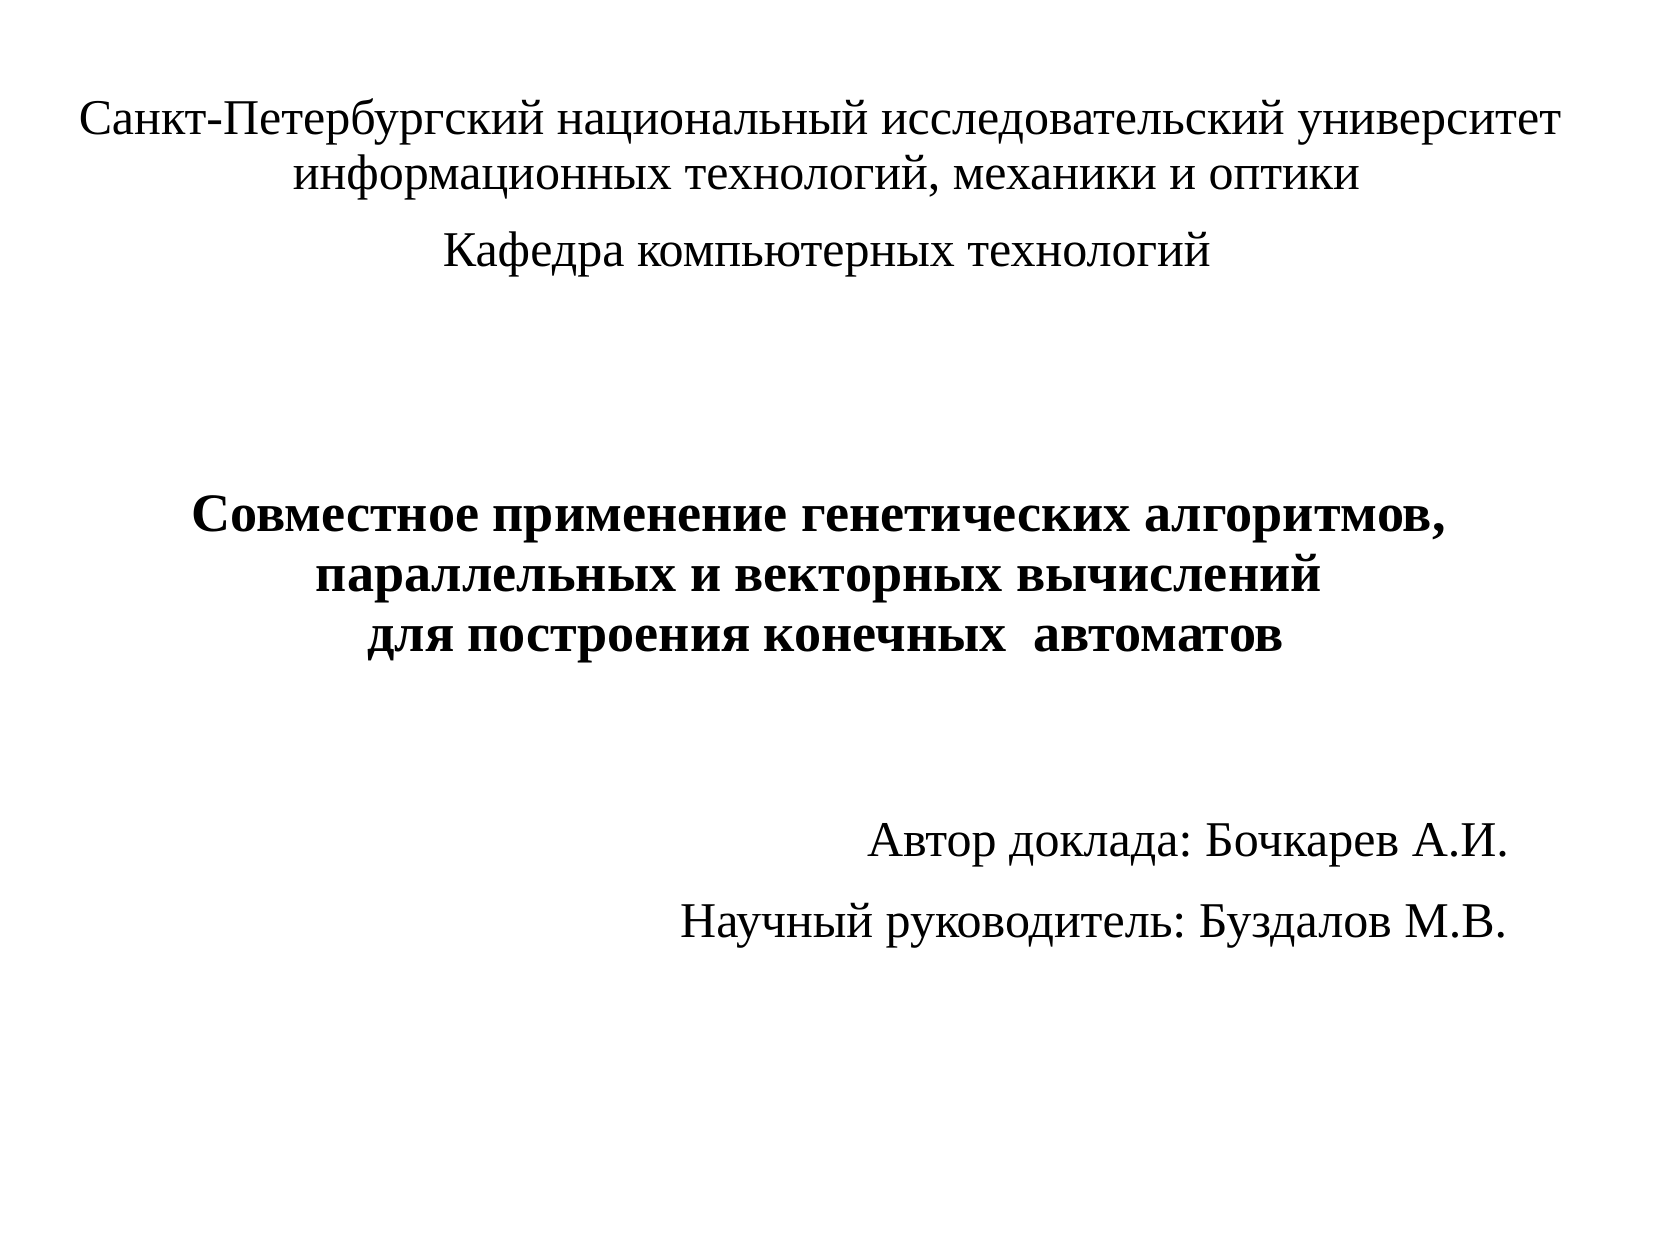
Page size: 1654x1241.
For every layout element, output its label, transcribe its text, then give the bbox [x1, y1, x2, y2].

text_box Автор доклада: Бочкарев А.И. [852, 804, 1524, 876]
text_box Санкт-Петербургский национальный исследовательский университет информационных технологий, механики и оптики [64, 82, 1590, 211]
text_box Совместное применение генетических алгоритмов, параллельных и векторных вычислений для построения конечных автоматов [176, 475, 1477, 674]
text_box Научный руководитель: Буздалов М.В. [665, 885, 1524, 957]
text_box Кафедра компьютерных технологий [428, 214, 1226, 286]
